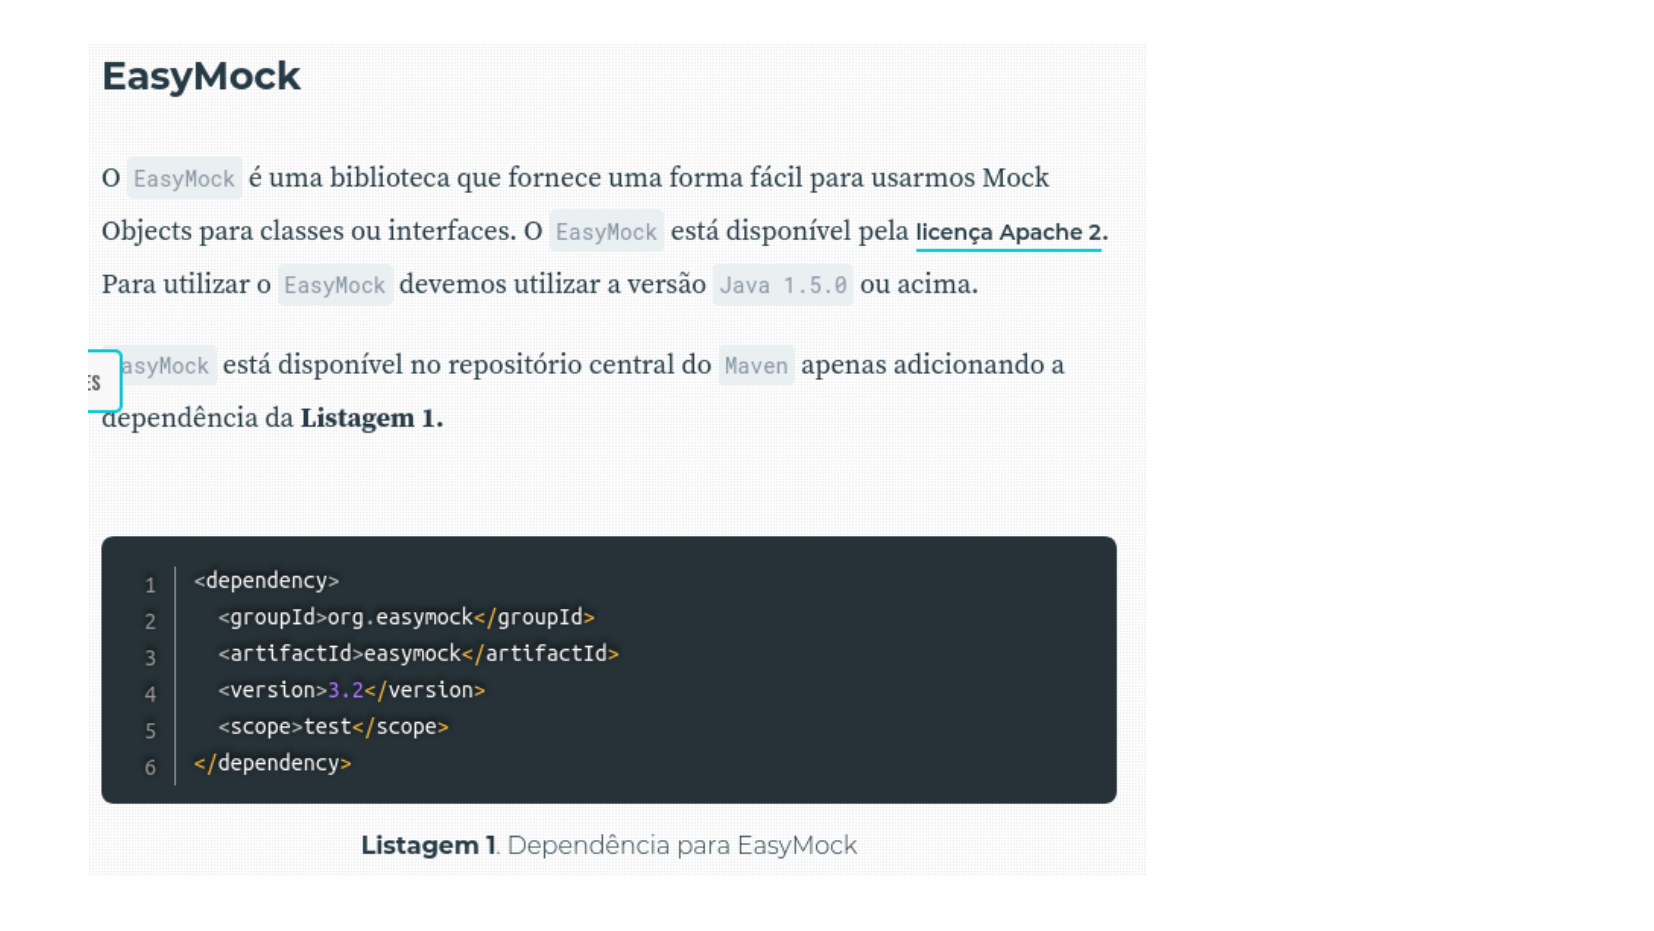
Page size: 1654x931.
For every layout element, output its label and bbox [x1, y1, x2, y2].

picture [88, 44, 1146, 877]
